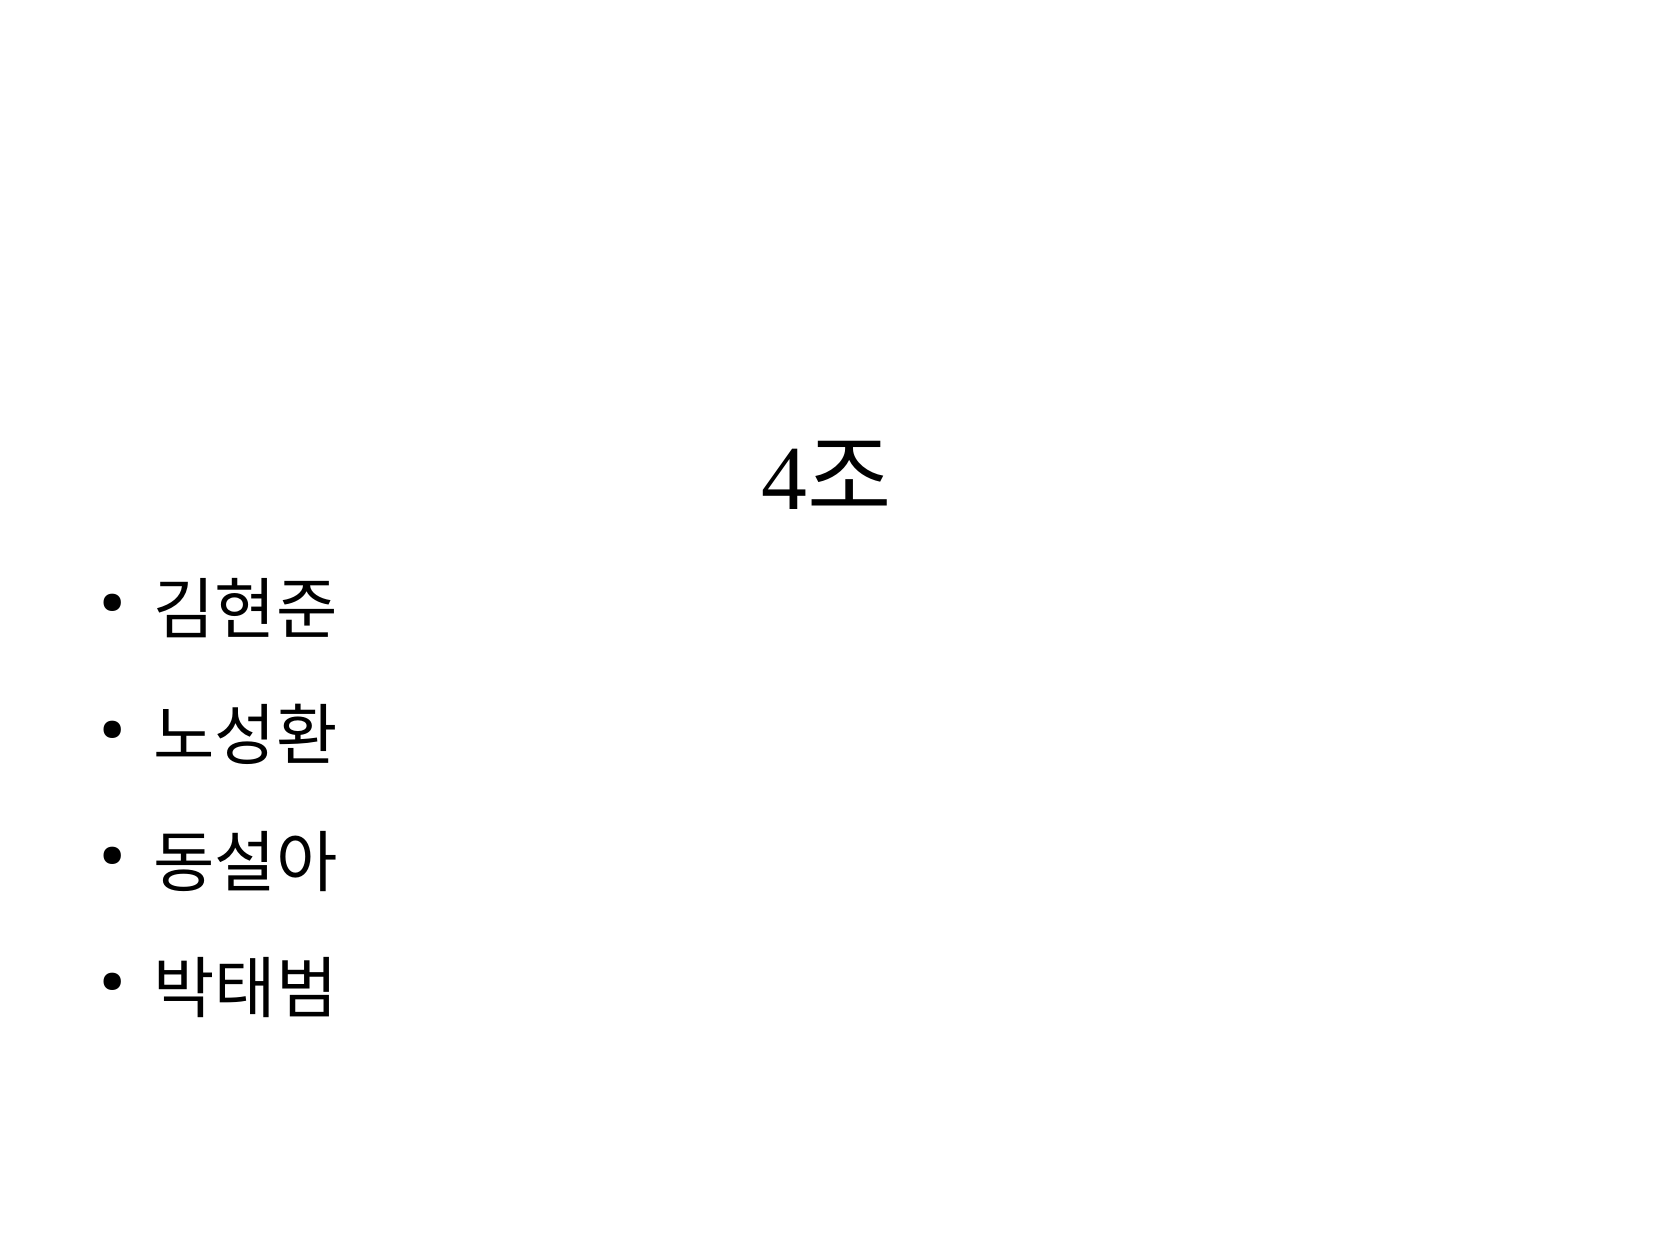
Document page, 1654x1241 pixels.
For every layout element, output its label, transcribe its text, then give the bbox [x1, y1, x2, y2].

title 4조 [82, 212, 1571, 556]
list 김현준 노성환 동설아 박태범 [82, 556, 1571, 1241]
